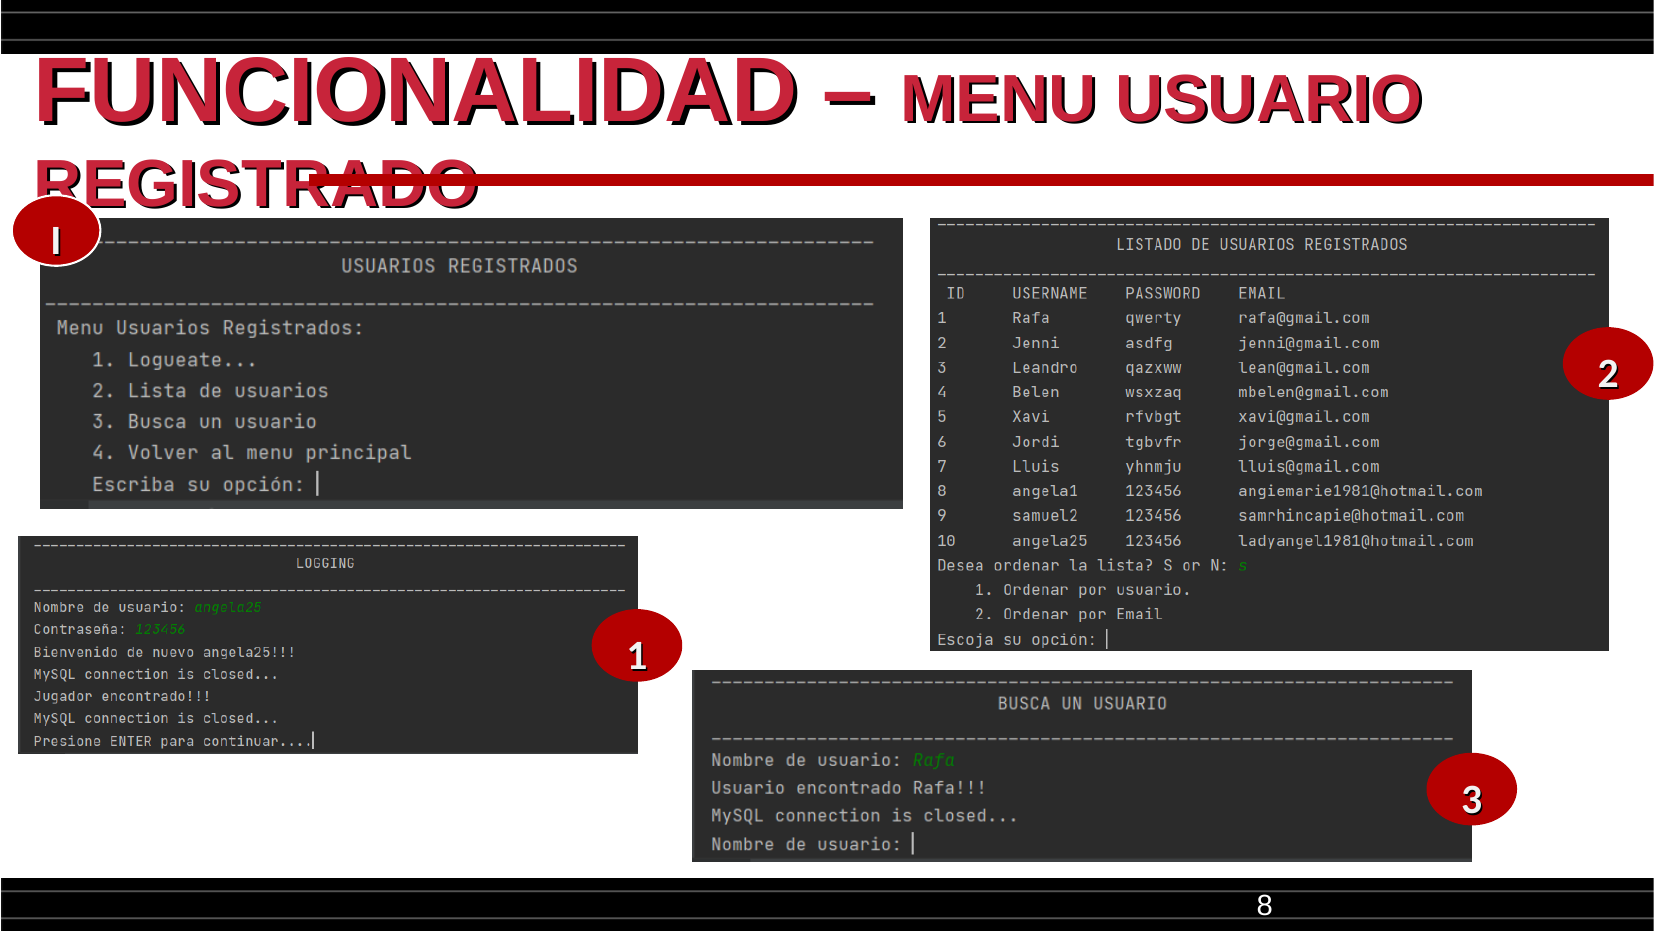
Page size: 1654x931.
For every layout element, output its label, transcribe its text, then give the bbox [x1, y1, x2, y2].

text_box Funcionalidad – Menu Usuario Registrado [33, 68, 1654, 180]
picture [40, 218, 903, 509]
picture [692, 670, 1472, 862]
text_box 2 [1563, 328, 1653, 399]
picture [18, 536, 638, 754]
text_box 3 [1427, 753, 1517, 825]
text_box 1 [592, 610, 682, 681]
text_box I [11, 195, 101, 266]
picture [930, 218, 1609, 651]
